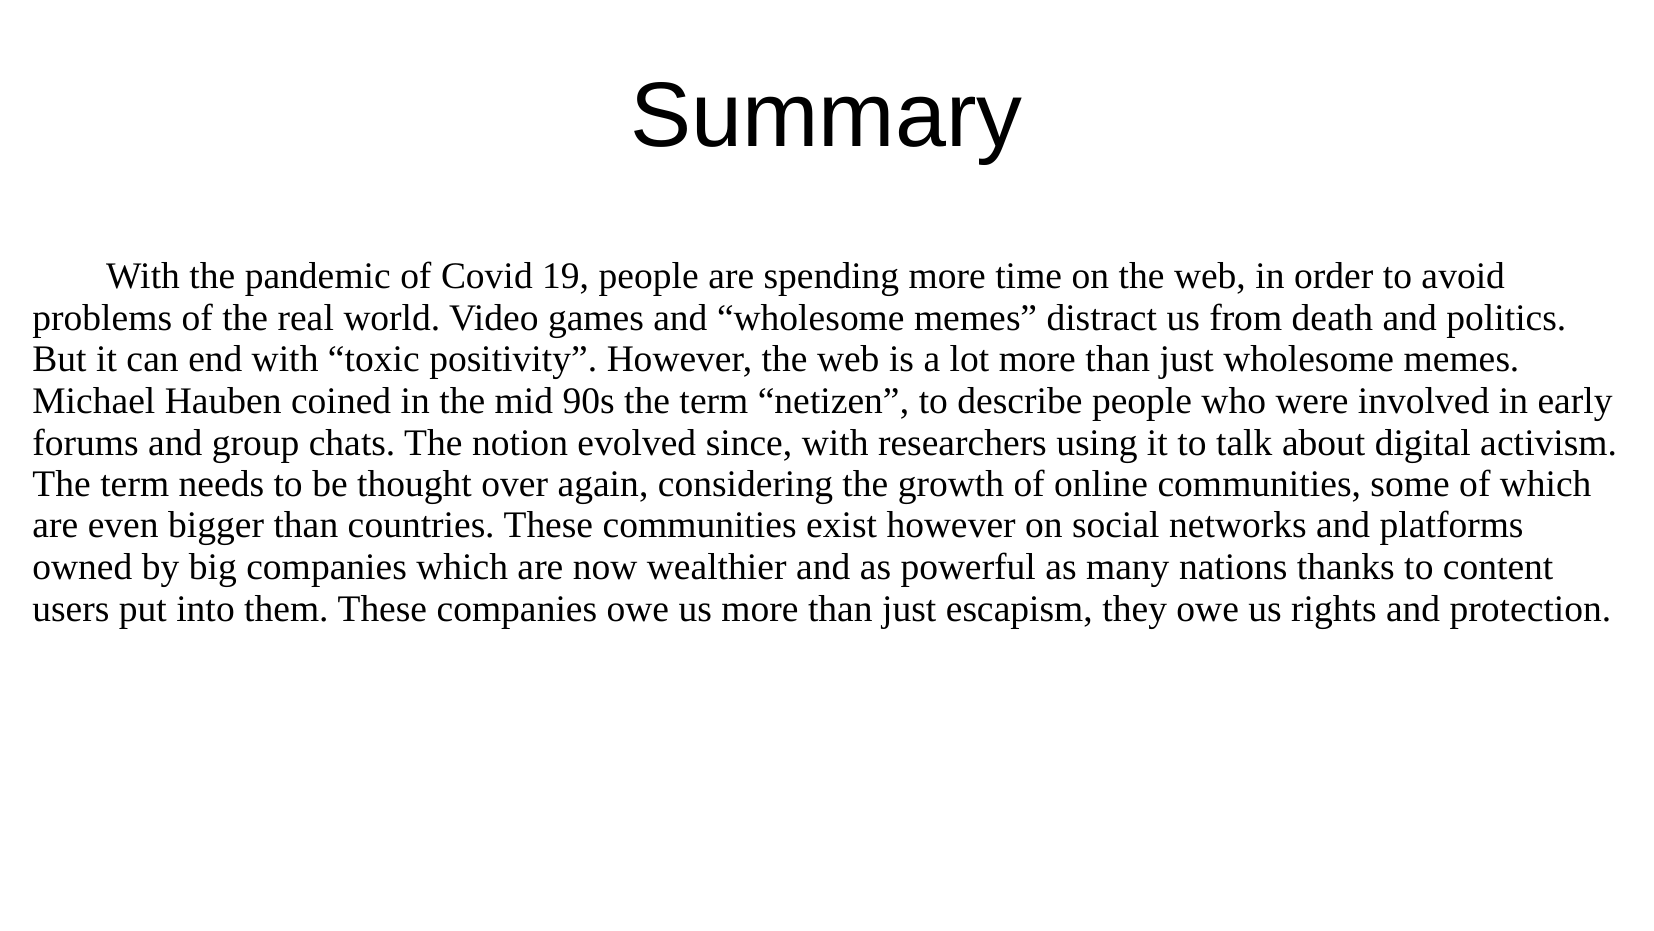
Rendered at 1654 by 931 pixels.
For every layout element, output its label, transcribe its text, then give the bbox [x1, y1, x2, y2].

title Summary [82, 37, 1571, 193]
text_box With the pandemic of Covid 19, people are spending more time on the web, in order to avoid problems of the real world. Video games and “wholesome memes” distract us from death and politics. But it can end with “toxic positivity”. However, the web is a lot more than just wholesome memes. Michael Hauben coined in the mid 90s the term “netizen”, to describe people who were involved in early forums and group chats. The notion evolved since, with researchers using it to talk about digital activism. The term needs to be thought over again, considering the growth of online communities, some of which are even bigger than countries. These communities exist however on social networks and platforms owned by big companies which are now wealthier and as powerful as many nations thanks to content users put into them. These companies owe us more than just escapism, they owe us rights and protection. [17, 248, 1636, 686]
